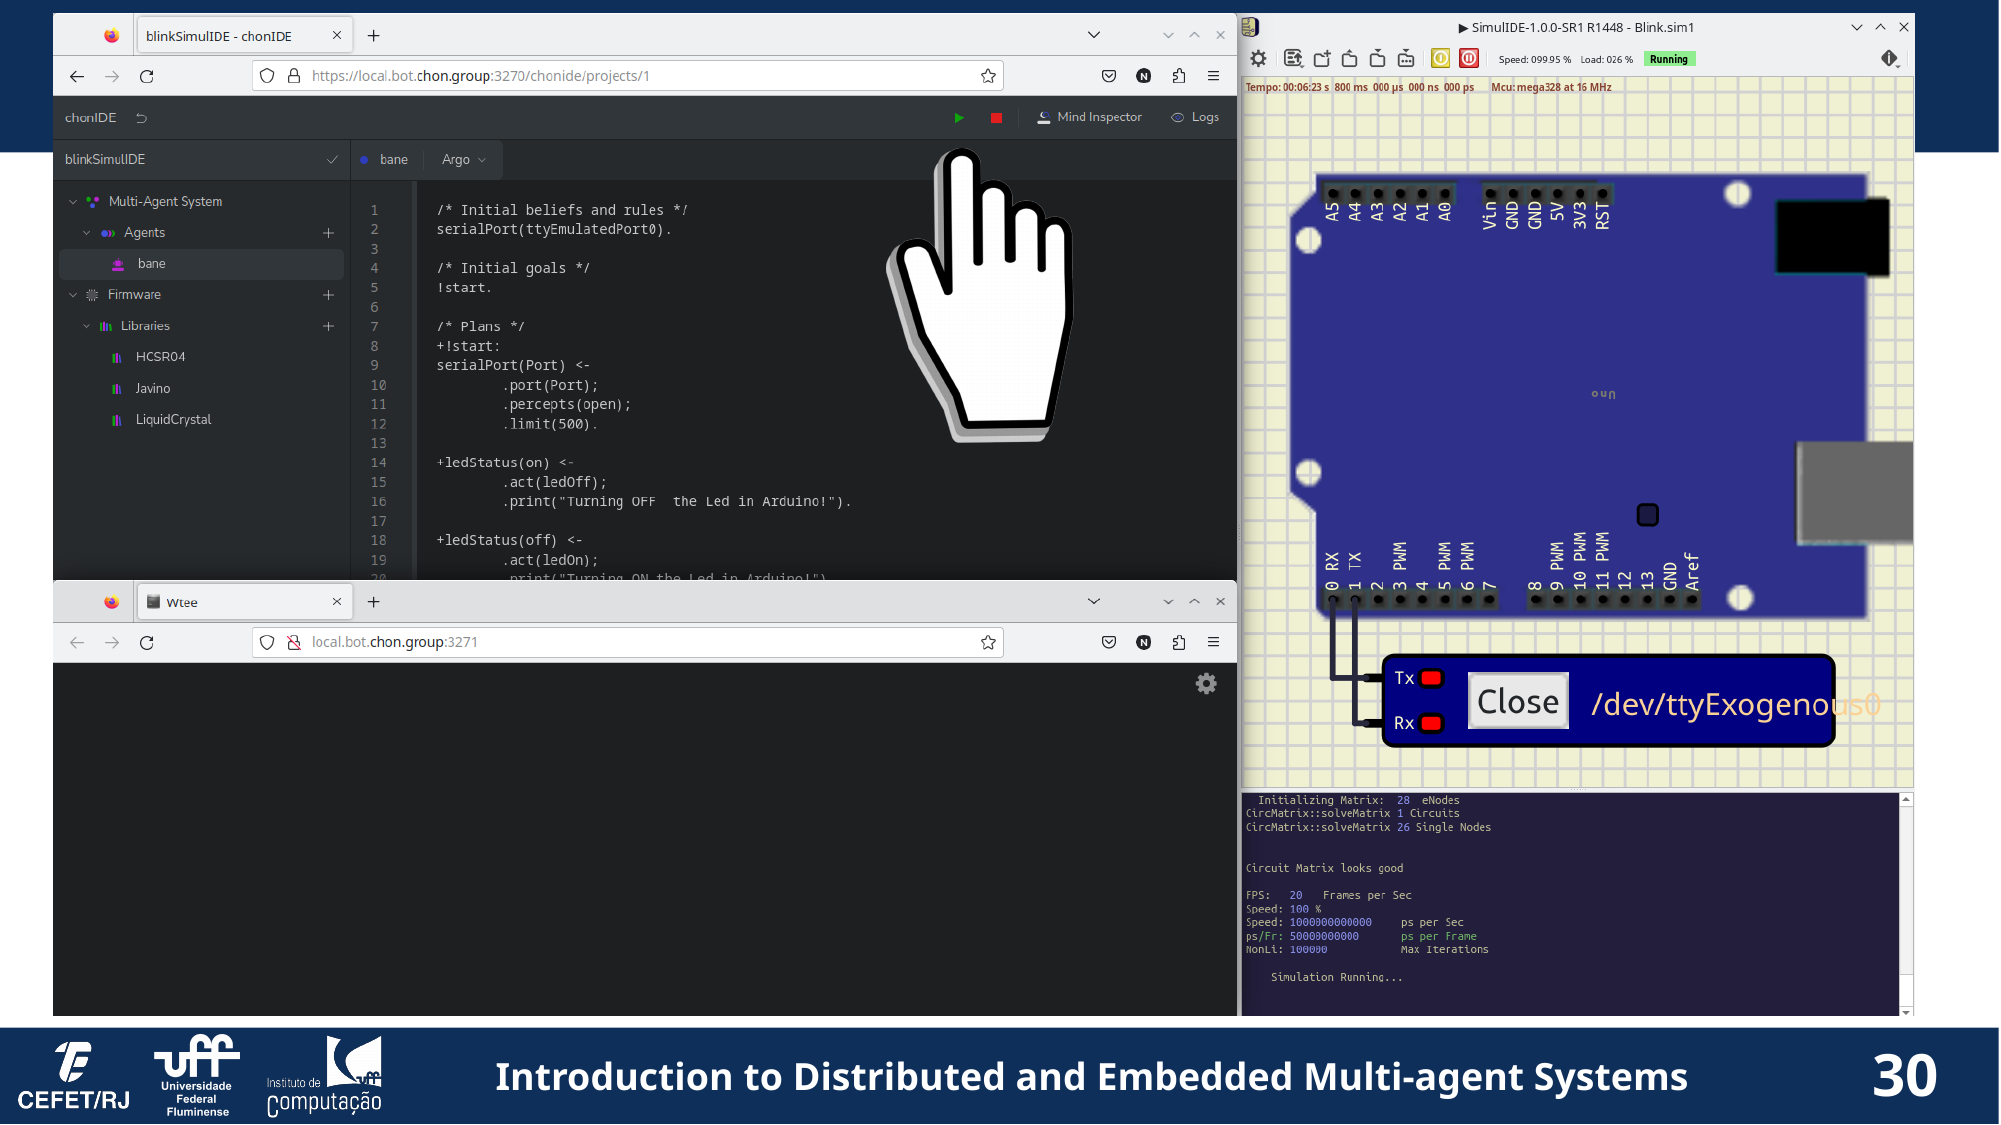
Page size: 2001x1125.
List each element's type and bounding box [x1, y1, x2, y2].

picture [53, 13, 1915, 1016]
picture [18, 1021, 129, 1125]
picture [153, 1033, 241, 1121]
picture [265, 1033, 383, 1118]
